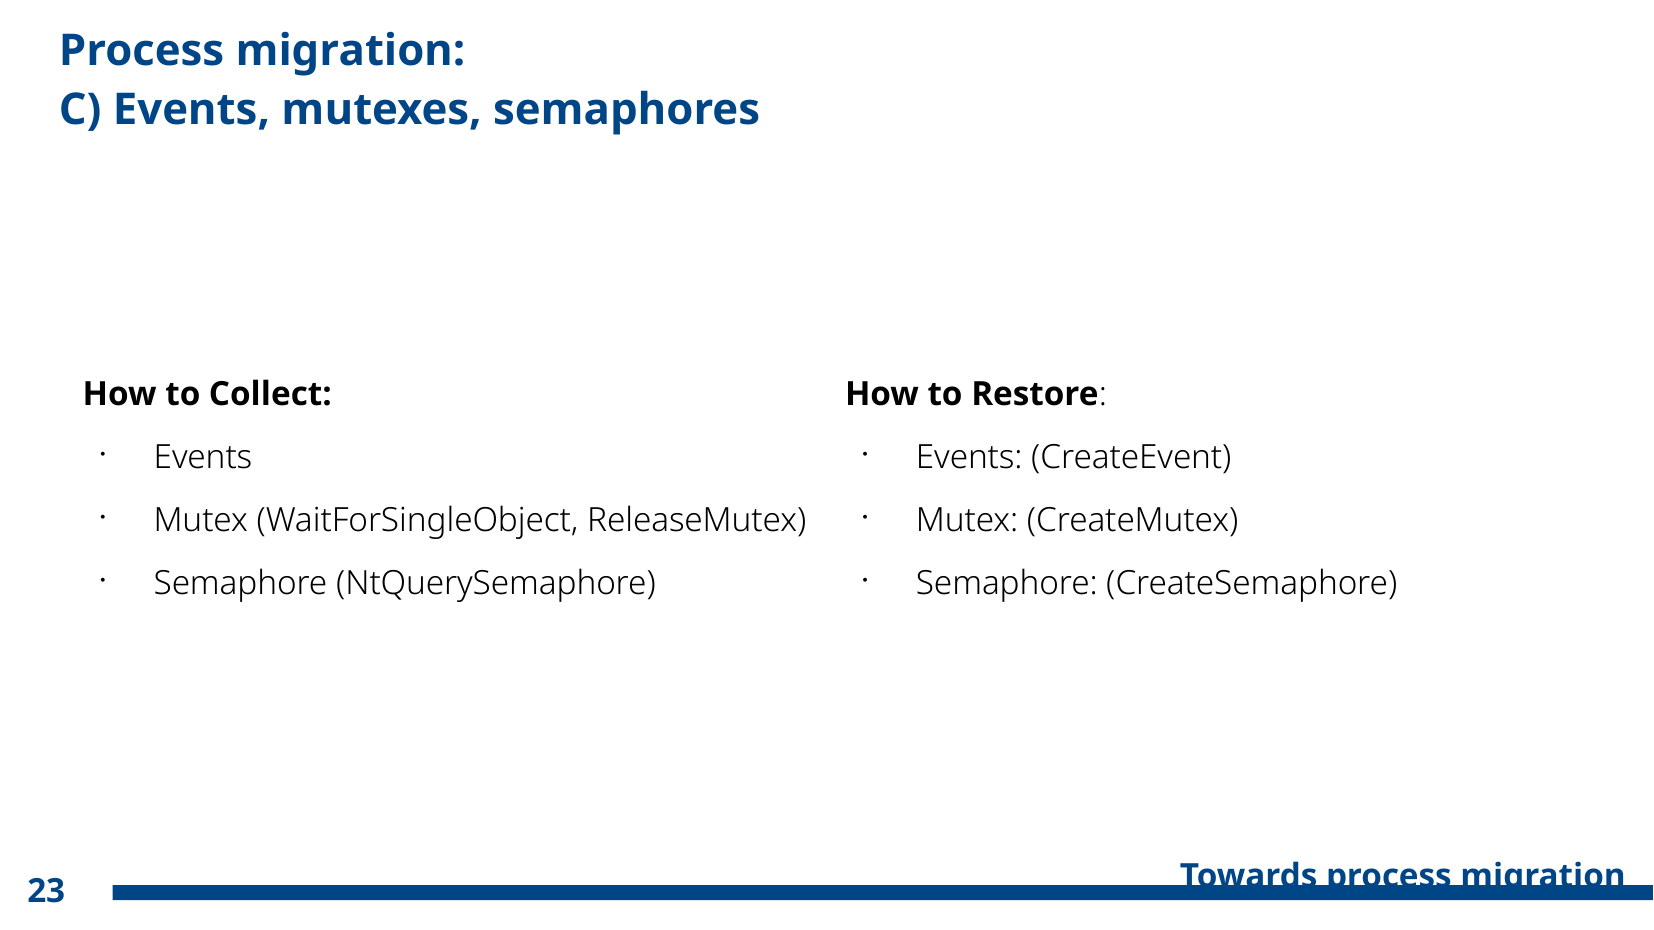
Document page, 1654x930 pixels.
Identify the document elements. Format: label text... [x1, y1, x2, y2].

title Process migration: C) Events, mutexes, semaphores [58, 26, 1594, 138]
list How to Restore: Events: (CreateEvent) Mutex: (CreateMutex) Semaphore: (CreateSemaphore) [844, 217, 1571, 757]
list How to Collect: Events Mutex (WaitForSingleObject, ReleaseMutex) Semaphore (NtQuerySemaphore) [82, 217, 809, 757]
